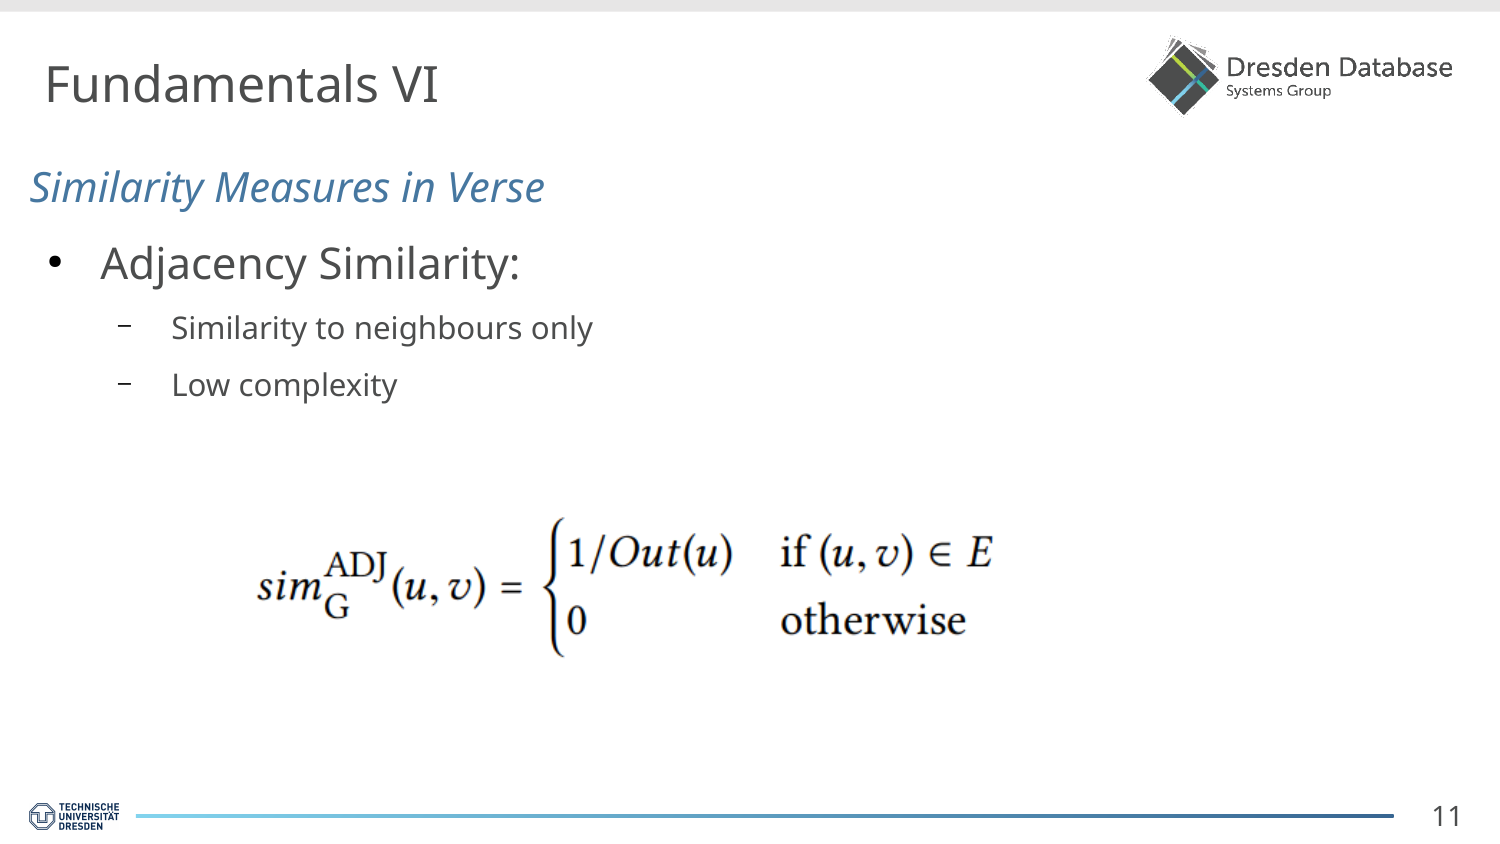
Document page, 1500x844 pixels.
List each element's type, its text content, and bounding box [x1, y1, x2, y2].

picture [1145, 35, 1453, 118]
title Fundamentals VI [29, 47, 1093, 118]
picture [29, 803, 119, 830]
list Similarity Measures in Verse Adjacency Similarity: Similarity to neighbours only Low complexity [29, 159, 1471, 780]
picture [212, 496, 1123, 663]
